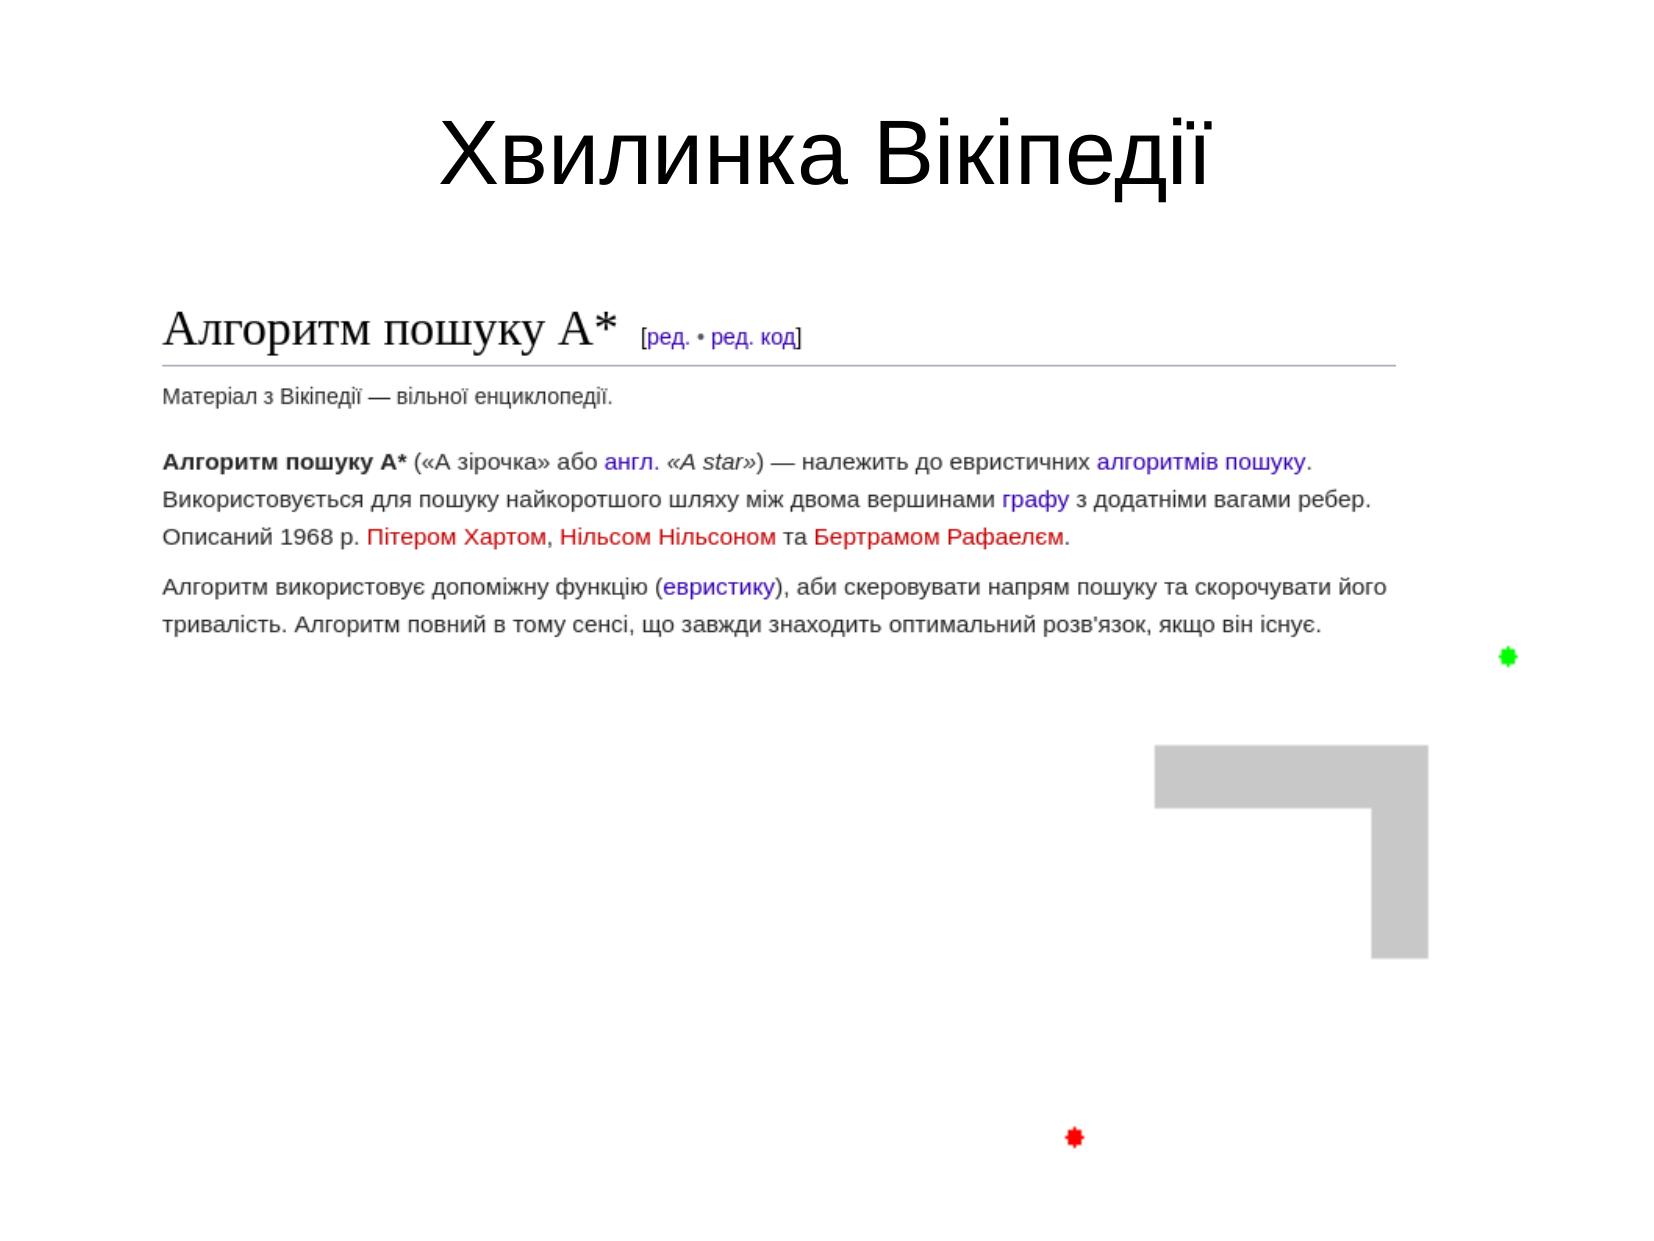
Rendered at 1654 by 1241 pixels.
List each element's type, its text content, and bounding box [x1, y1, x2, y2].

picture [150, 298, 1589, 1201]
title Хвилинка Вікіпедії [82, 49, 1571, 257]
